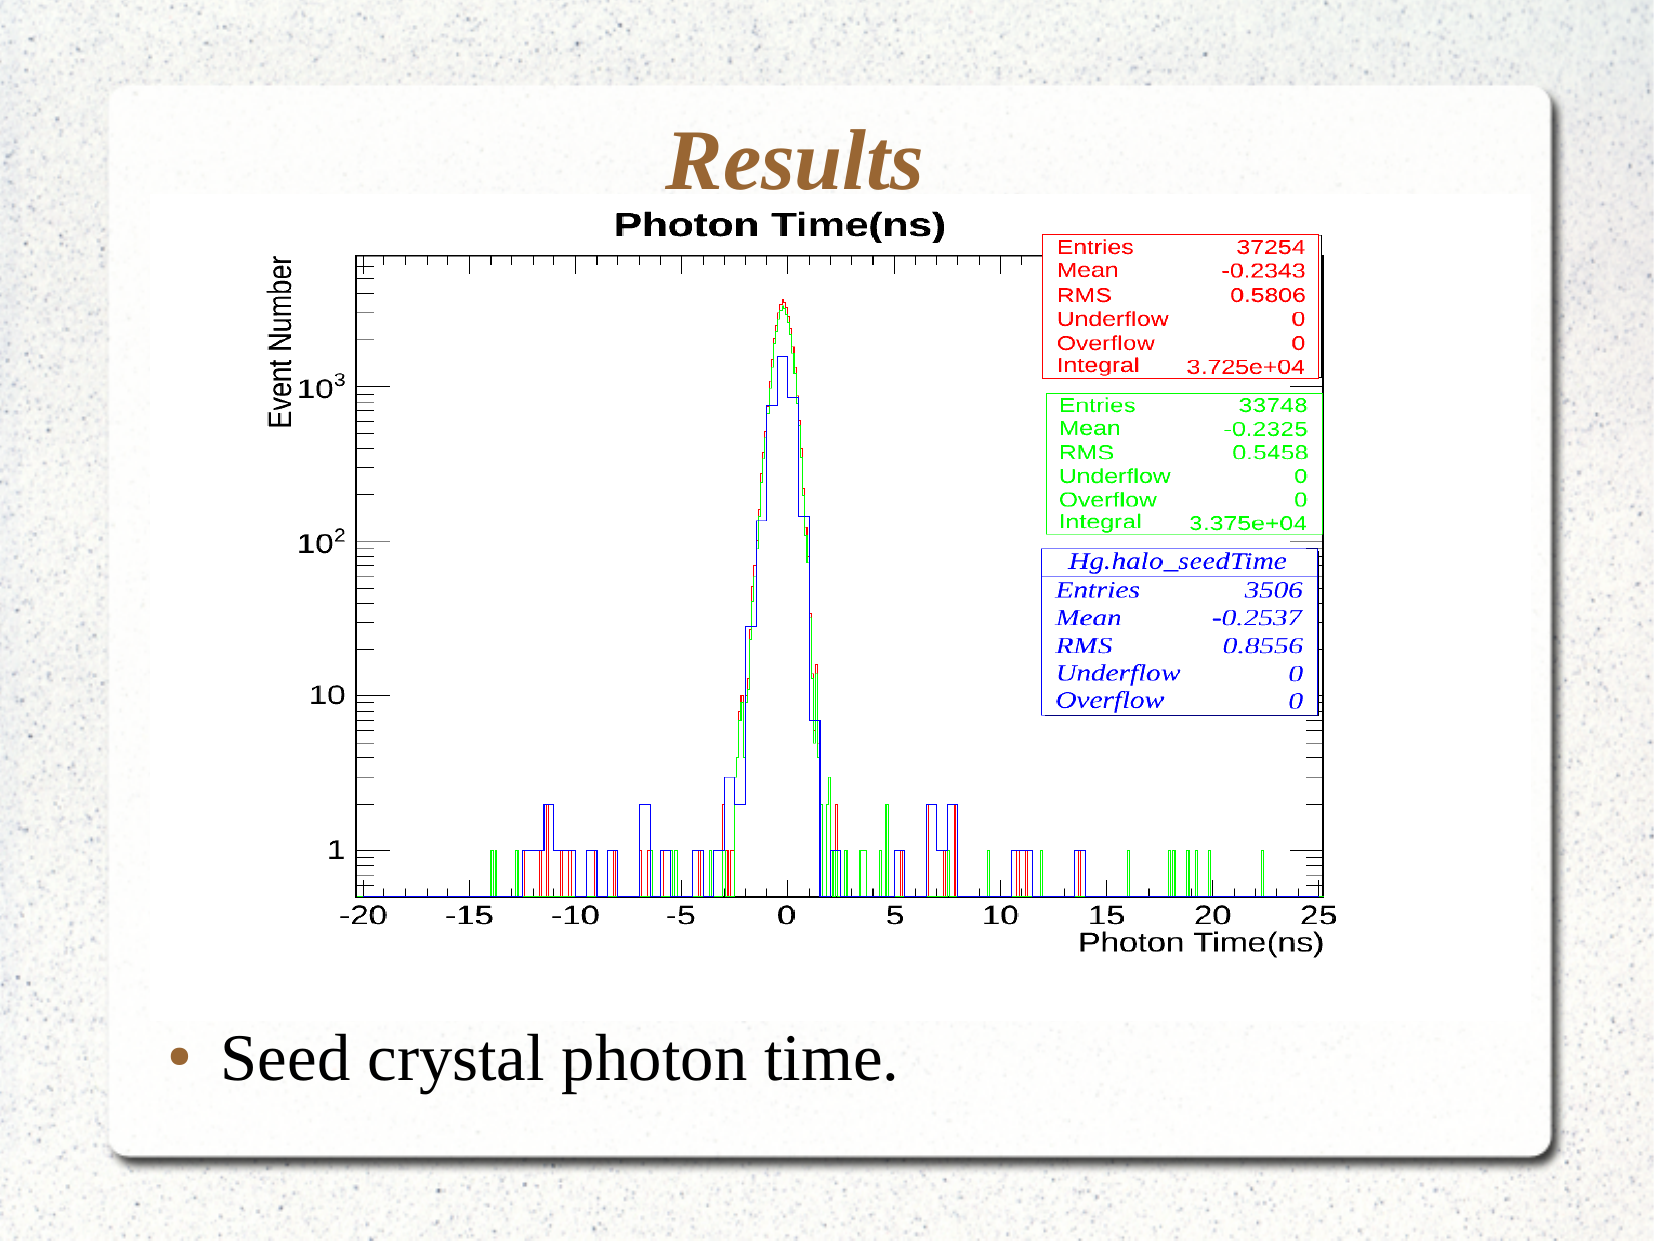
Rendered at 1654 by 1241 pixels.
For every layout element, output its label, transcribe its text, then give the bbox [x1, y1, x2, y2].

title Results [360, 96, 1231, 194]
picture [0, 0, 1654, 1241]
list Seed crystal photon time. [150, 1020, 1546, 1096]
